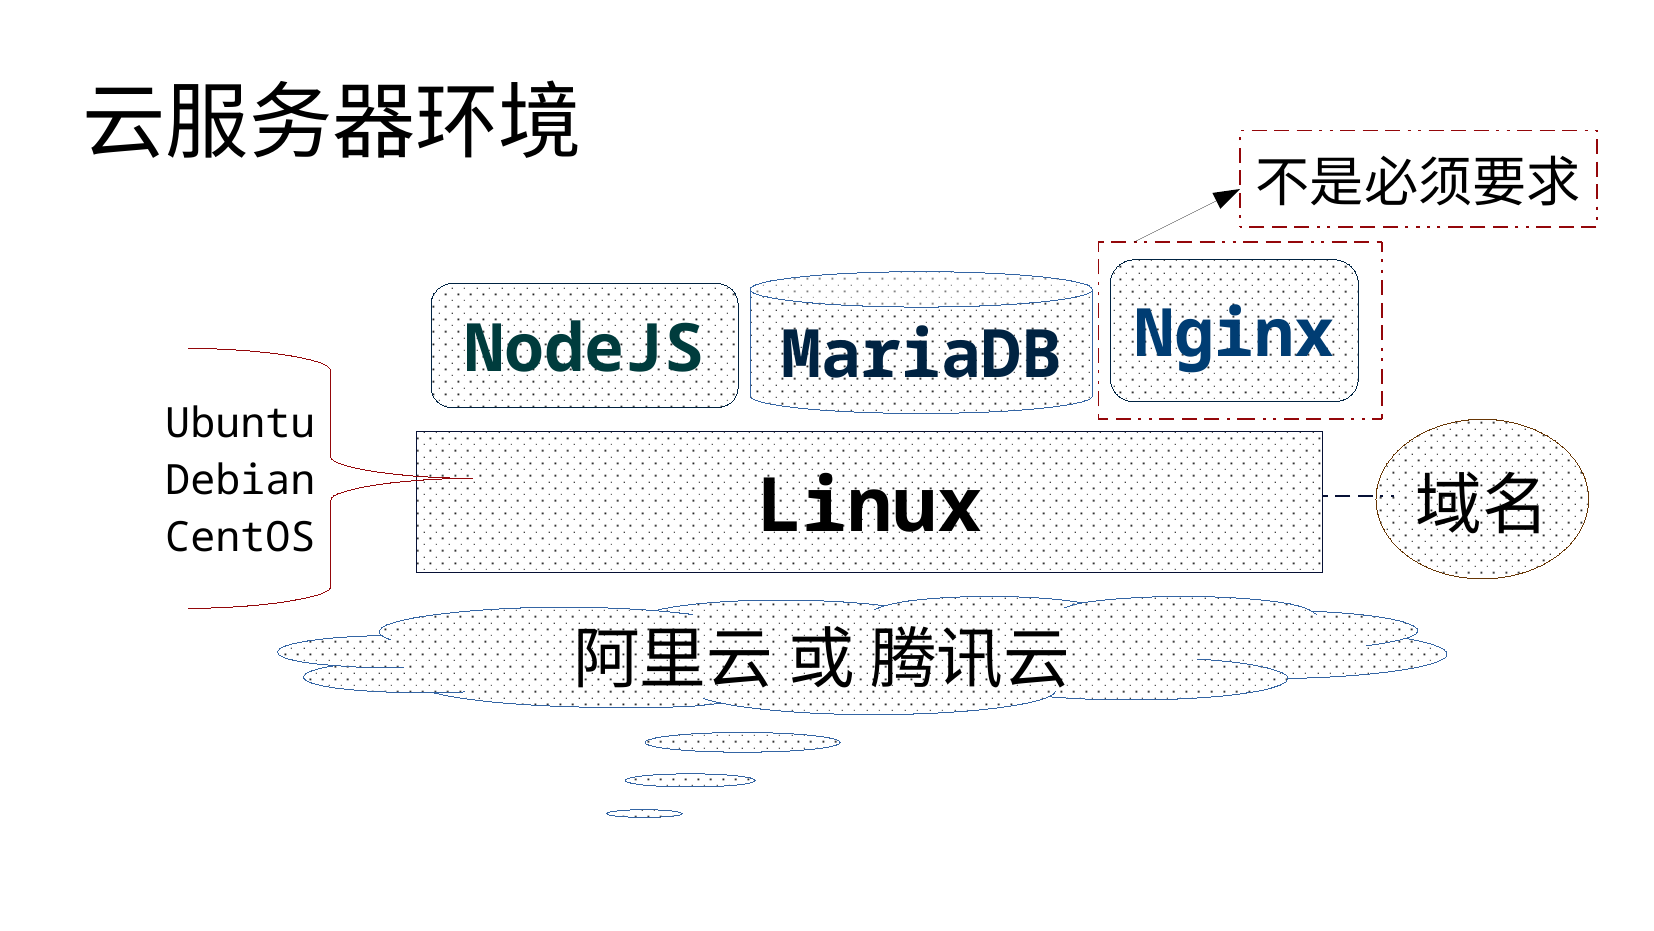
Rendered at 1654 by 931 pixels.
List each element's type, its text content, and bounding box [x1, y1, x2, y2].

title 云服务器环境 [82, 37, 1571, 193]
text_box 域名 [1375, 419, 1589, 579]
text_box NodeJS [431, 283, 739, 408]
text_box MariaDB [750, 291, 1093, 414]
text_box 不是必须要求 [1240, 130, 1597, 228]
text_box 阿里云 或 腾讯云 [645, 732, 841, 753]
text_box Nginx [1110, 259, 1359, 402]
text_box Ubuntu Debian CentOS [188, 348, 473, 609]
text_box 阿里云 或 腾讯云 [277, 596, 1447, 715]
text_box 阿里云 或 腾讯云 [606, 809, 683, 818]
text_box Linux [416, 431, 1323, 573]
text_box 阿里云 或 腾讯云 [625, 773, 756, 787]
